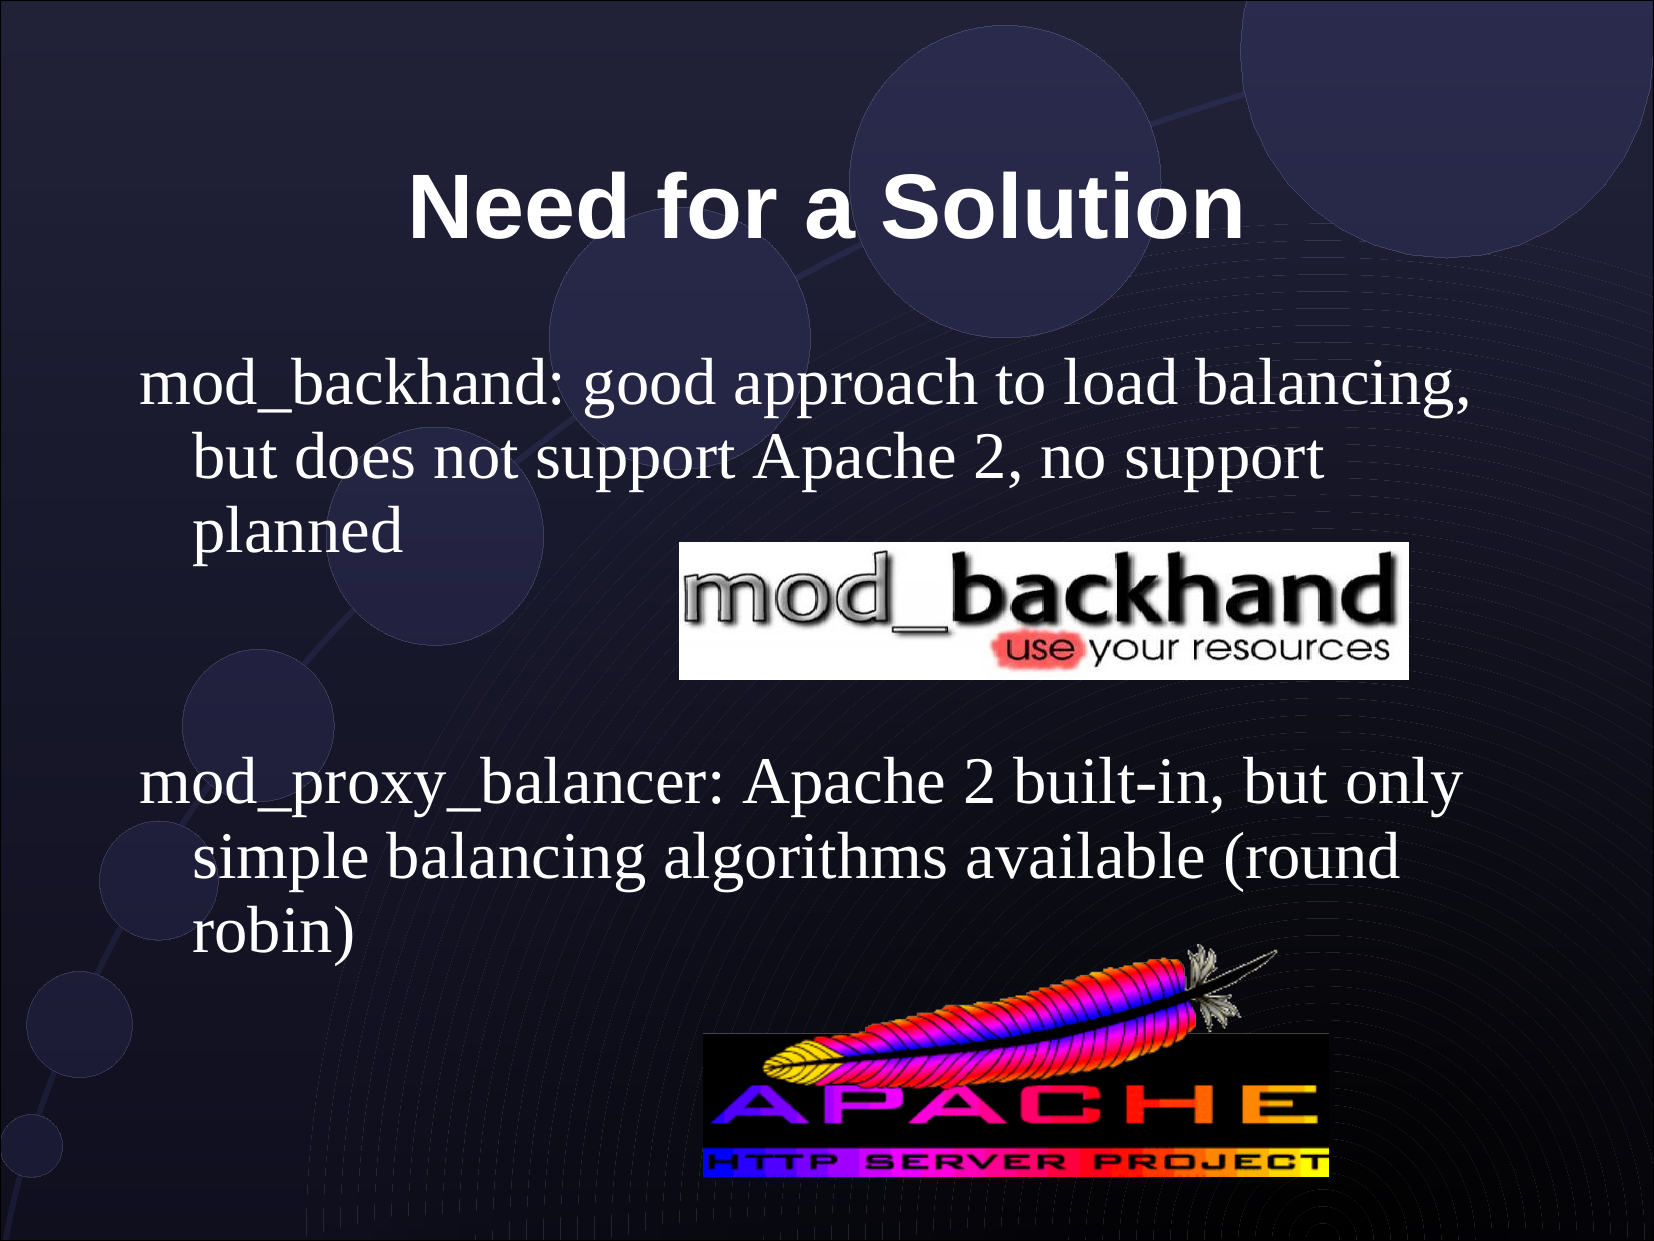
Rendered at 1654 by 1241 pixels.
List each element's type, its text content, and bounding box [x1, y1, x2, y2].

list mod_backhand: good approach to load balancing, but does not support Apache 2, no support planned mod_proxy_balancer: Apache 2 built-in, but only simple balancing algorithms available (round robin) [121, 344, 1534, 1127]
title Need for a Solution [121, 102, 1534, 311]
picture [703, 944, 1329, 1177]
picture [679, 542, 1409, 680]
